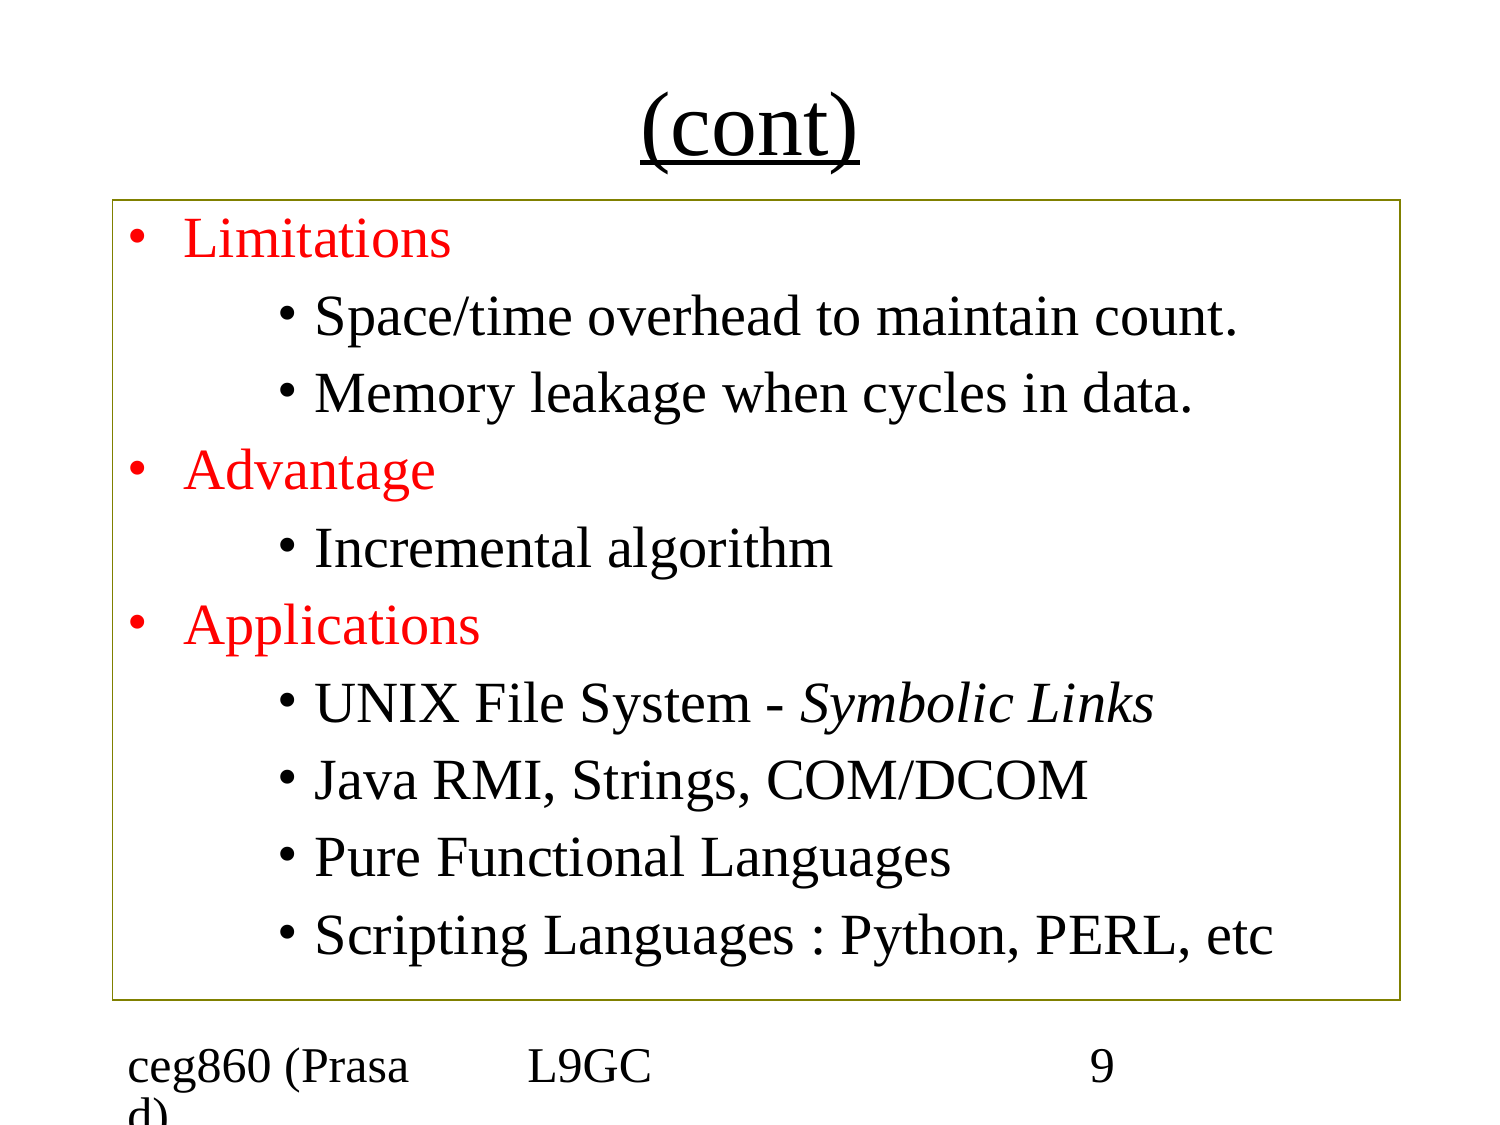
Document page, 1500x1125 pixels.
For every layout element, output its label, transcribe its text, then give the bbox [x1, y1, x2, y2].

list Limitations Space/time overhead to maintain count. Memory leakage when cycles in data. Advantage Incremental algorithm Applications UNIX File System - Symbolic Links Java RMI, Strings, COM/DCOM Pure Functional Languages Scripting Languages : Python, PERL, etc [112, 200, 1401, 1001]
title (cont) [112, 24, 1388, 199]
